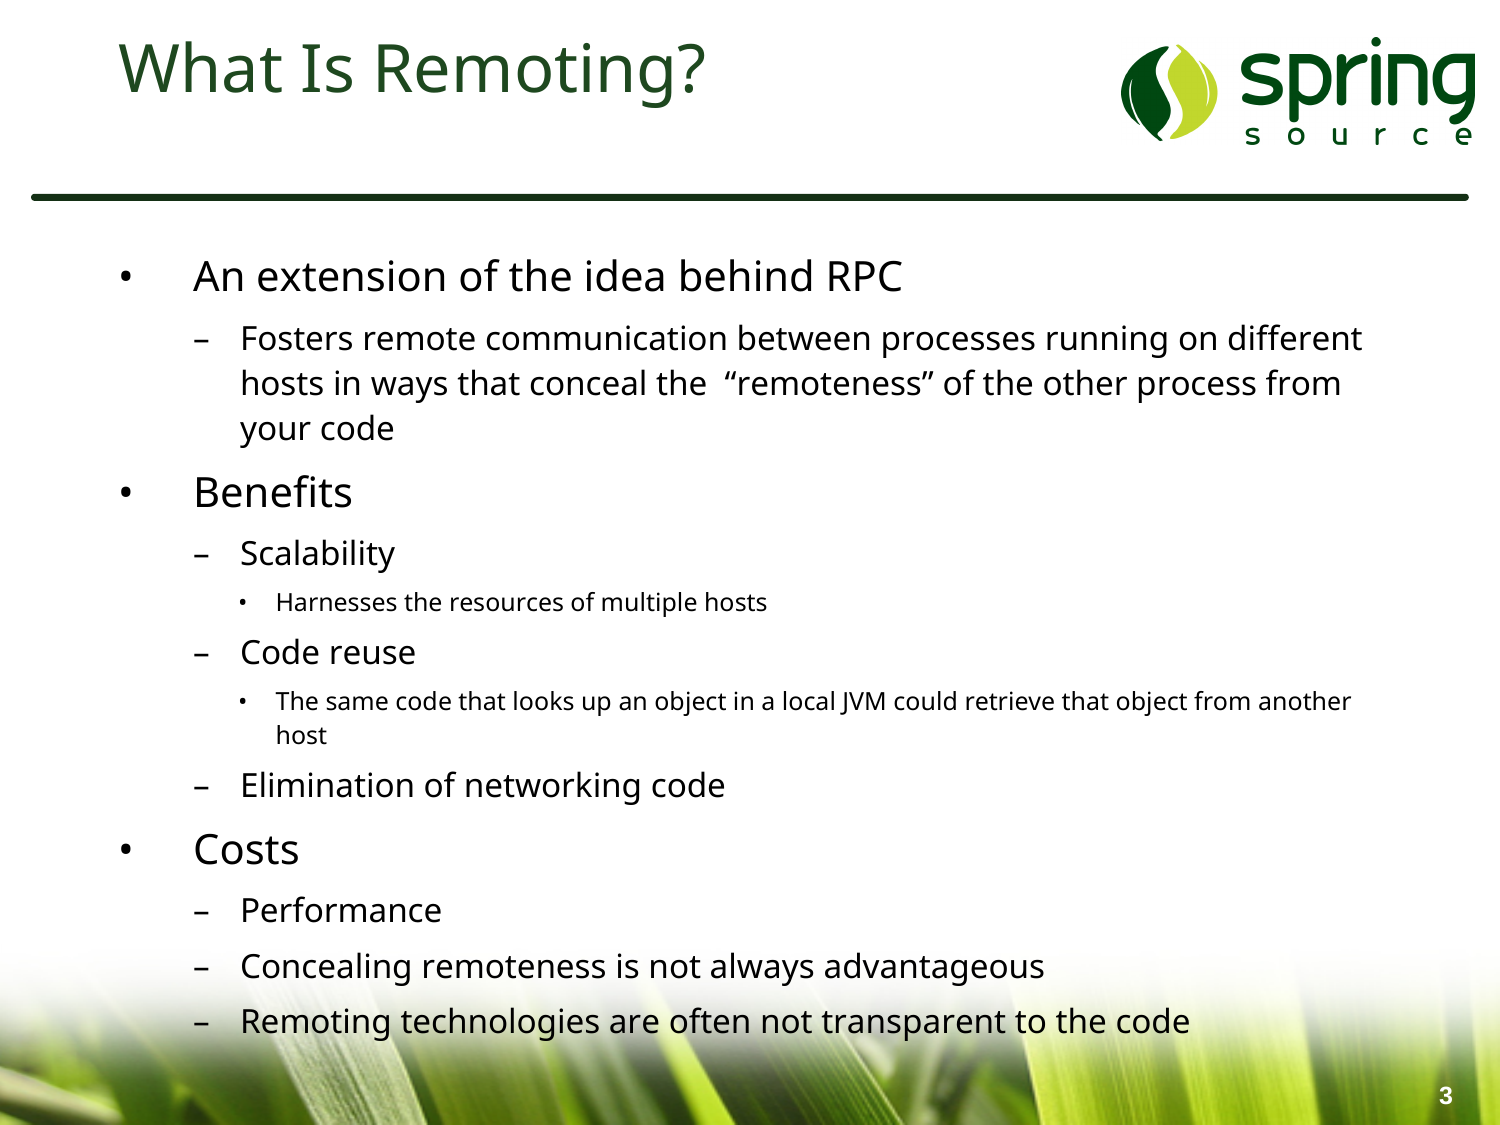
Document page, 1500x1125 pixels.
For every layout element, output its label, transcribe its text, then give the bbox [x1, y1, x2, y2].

title What Is Remoting? [103, 13, 1136, 177]
picture [0, 944, 1500, 1125]
picture [1136, 37, 1475, 145]
list An extension of the idea behind RPC Fosters remote communication between processes running on different hosts in ways that conceal the “remoteness” of the other process from your code Benefits Scalability Harnesses the resources of multiple hosts Code reuse The same code that looks up an object in a local JVM could retrieve that object from another host Elimination of networking code Costs Performance Concealing remoteness is not always advantageous Remoting technologies are often not transparent to the code [103, 239, 1394, 979]
